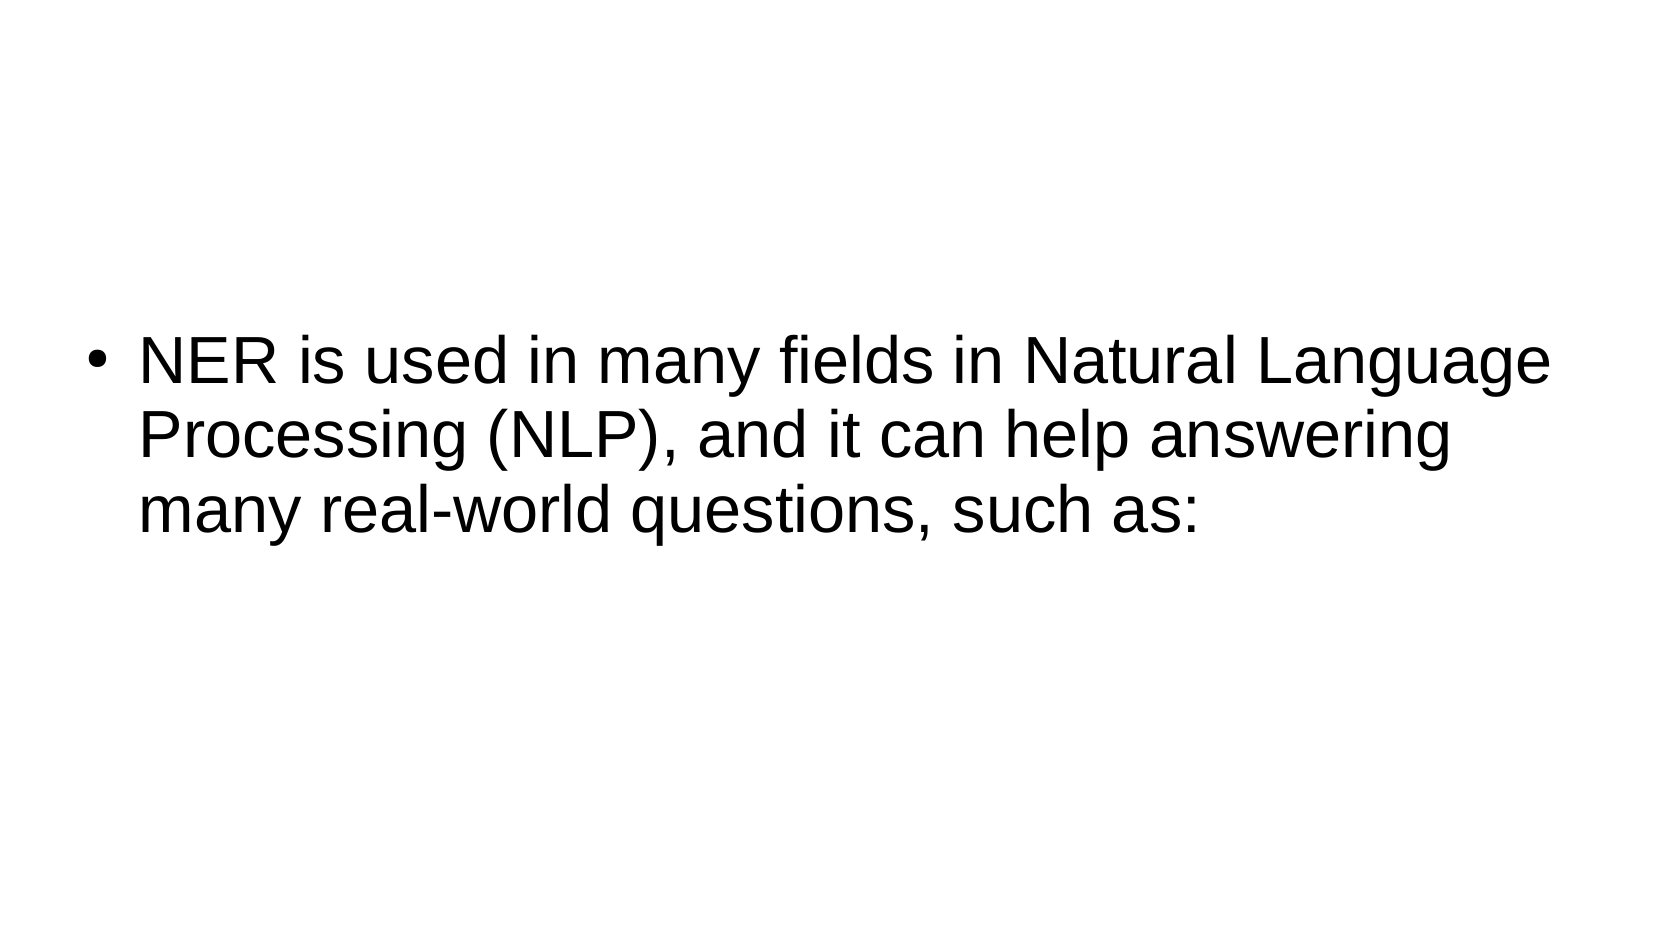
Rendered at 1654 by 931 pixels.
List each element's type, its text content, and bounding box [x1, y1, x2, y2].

list NER is used in many fields in Natural Language Processing (NLP), and it can help answering many real-world questions, such as: [67, 322, 1556, 863]
